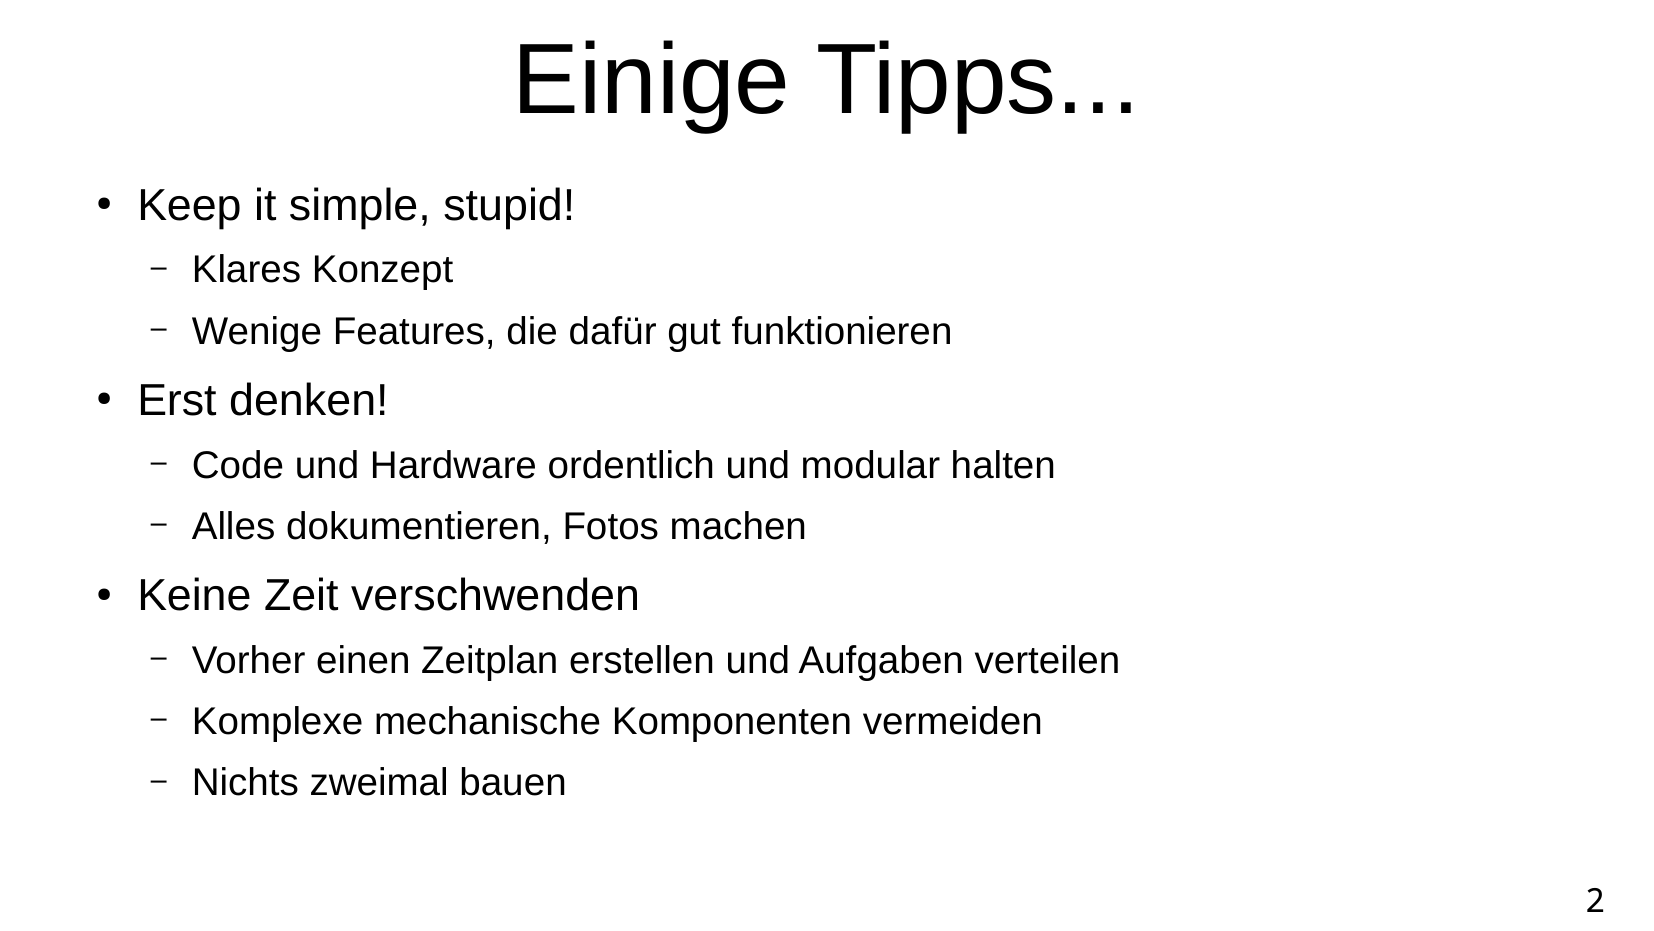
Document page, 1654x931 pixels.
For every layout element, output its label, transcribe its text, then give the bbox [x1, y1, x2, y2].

list Keep it simple, stupid! Klares Konzept Wenige Features, die dafür gut funktionieren Erst denken! Code und Hardware ordentlich und modular halten Alles dokumentieren, Fotos machen Keine Zeit verschwenden Vorher einen Zeitplan erstellen und Aufgaben verteilen Komplexe mechanische Komponenten vermeiden Nichts zweimal bauen [82, 180, 1571, 811]
title Einige Tipps... [82, 1, 1571, 157]
